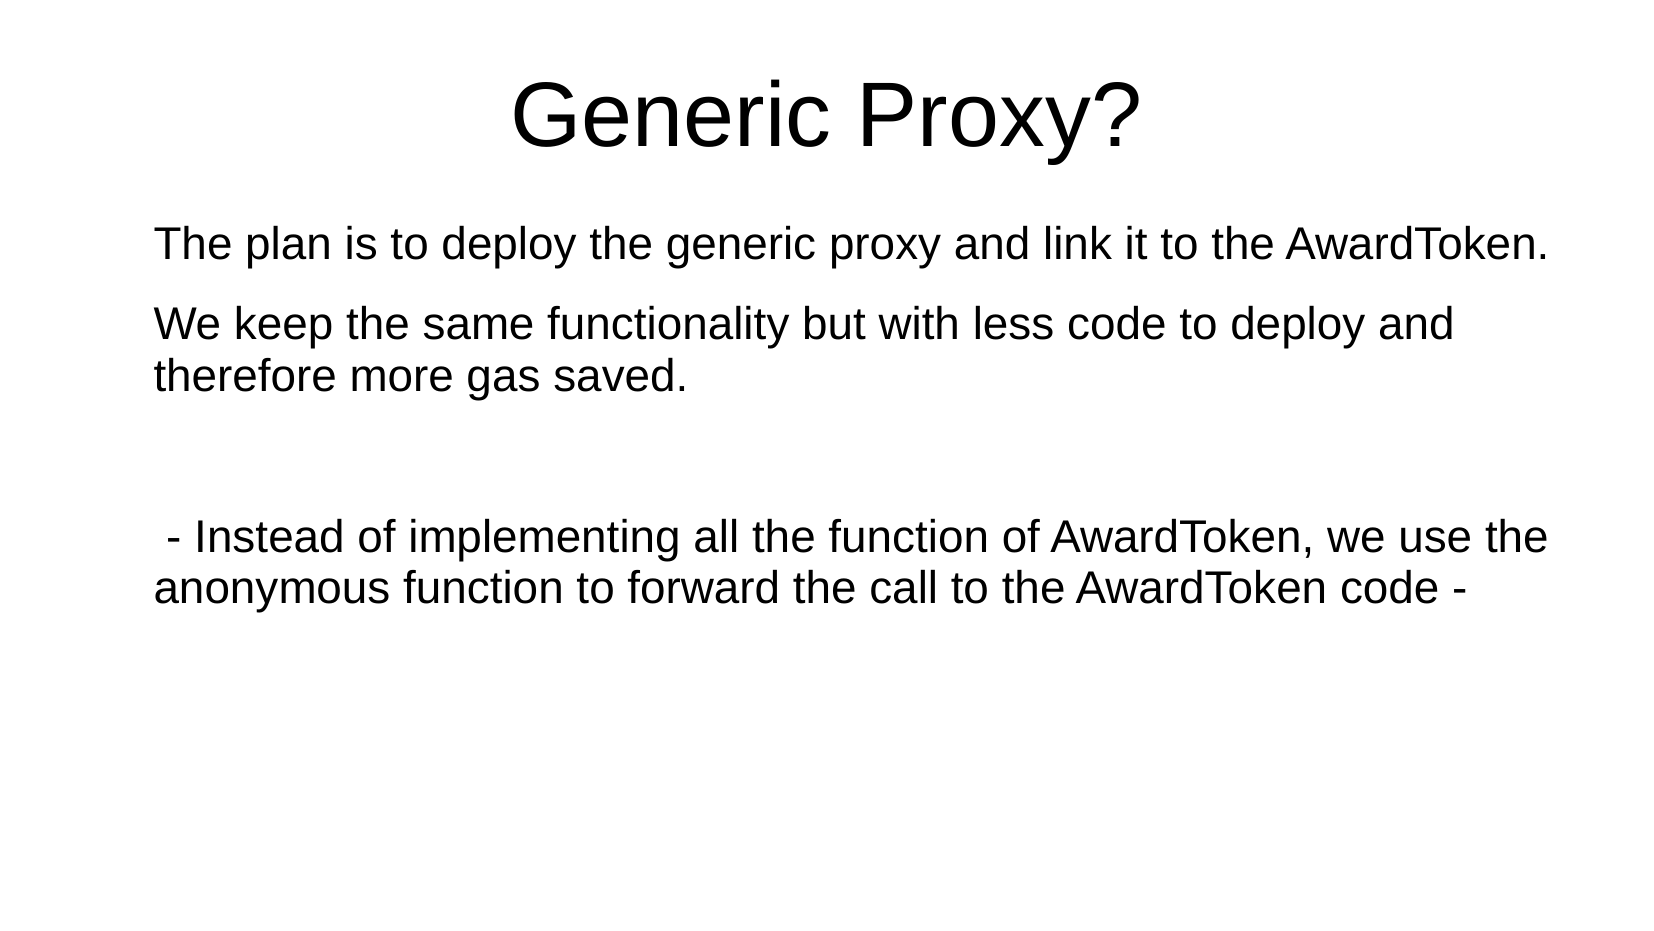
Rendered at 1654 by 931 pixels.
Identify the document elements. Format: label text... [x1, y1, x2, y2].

title Generic Proxy? [82, 37, 1571, 193]
list The plan is to deploy the generic proxy and link it to the AwardToken. We keep the same functionality but with less code to deploy and therefore more gas saved. - Instead of implementing all the function of AwardToken, we use the anonymous function to forward the call to the AwardToken code - [82, 217, 1571, 758]
